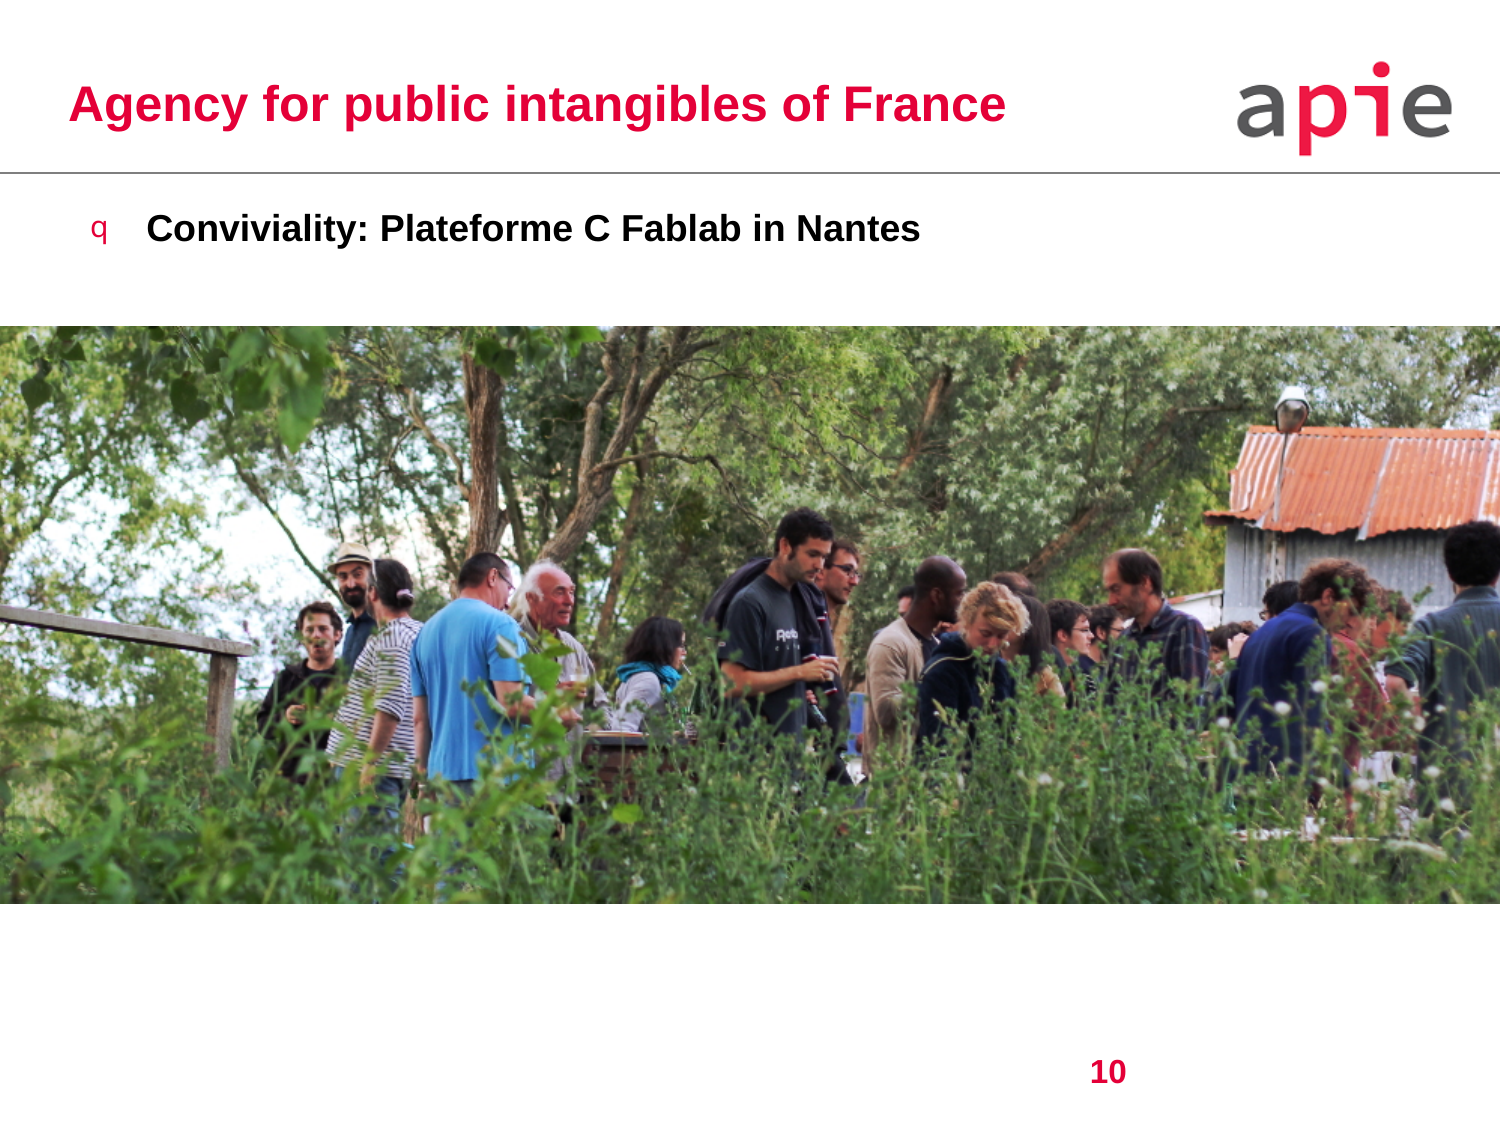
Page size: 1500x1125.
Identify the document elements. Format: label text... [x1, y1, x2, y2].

picture [0, 326, 1500, 904]
text_box [1074, 1042, 1426, 1103]
text_box Agency for public intangibles of France [53, 43, 1164, 160]
list Conviviality: Plateforme C Fablab in Nantes [75, 196, 1483, 326]
picture [1234, 58, 1456, 161]
